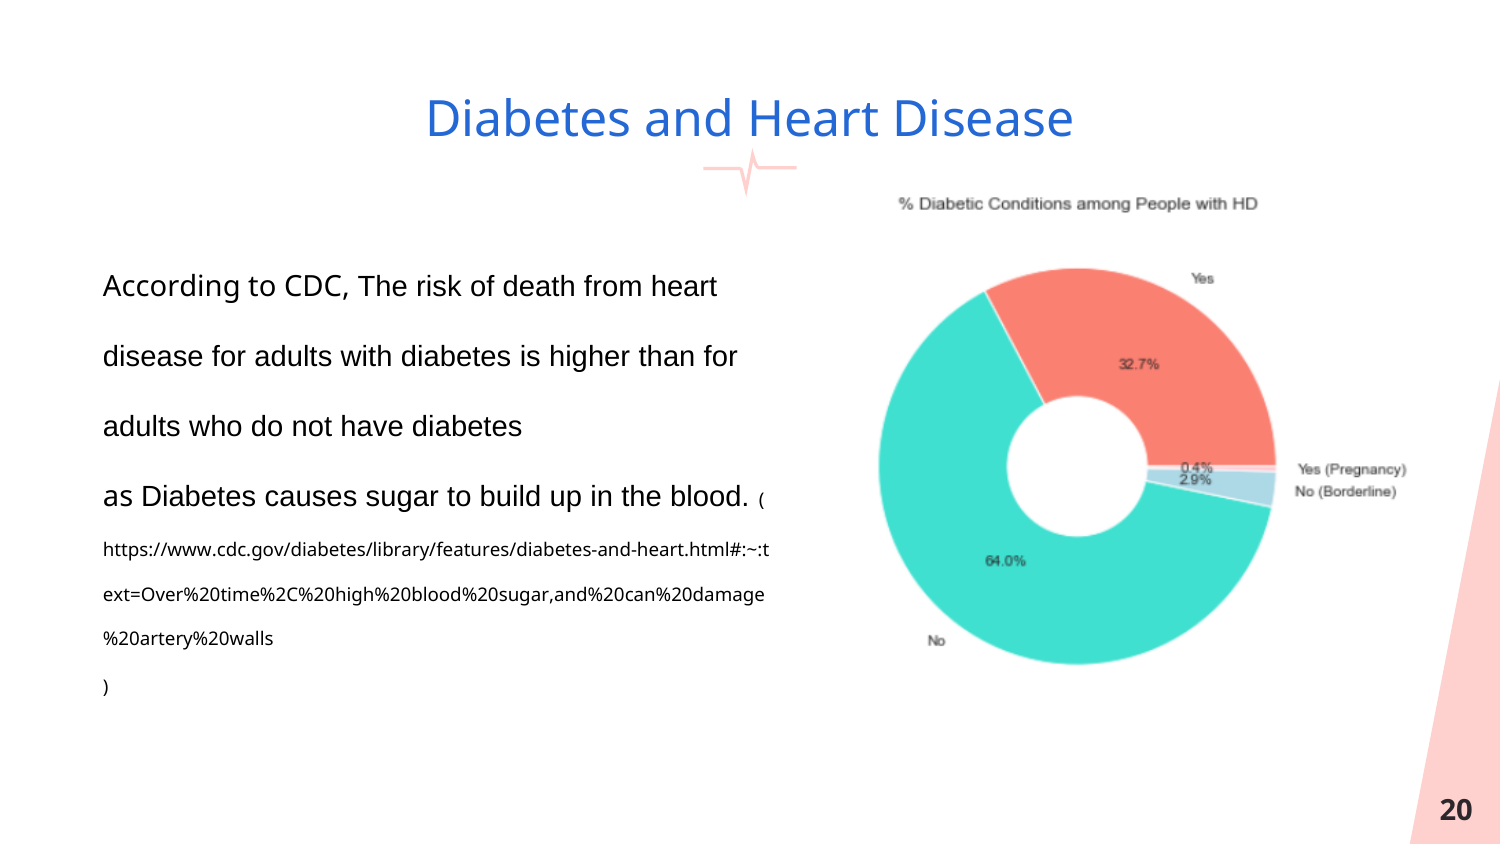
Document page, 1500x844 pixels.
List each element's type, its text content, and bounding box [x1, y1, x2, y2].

text_box 20 [1424, 783, 1489, 830]
picture [829, 155, 1425, 690]
text_box According to CDC, The risk of death from heart disease for adults with diabetes is higher than for adults who do not have diabetes as Diabetes causes sugar to build up in the blood. (https://www.cdc.gov/diabetes/library/features/diabetes-and-heart.html#:~:text=Over%20time%2C%20high%20blood%20sugar,and%20can%20damage%20artery%20walls) [87, 225, 786, 653]
title Diabetes and Heart Disease [0, 71, 1500, 141]
